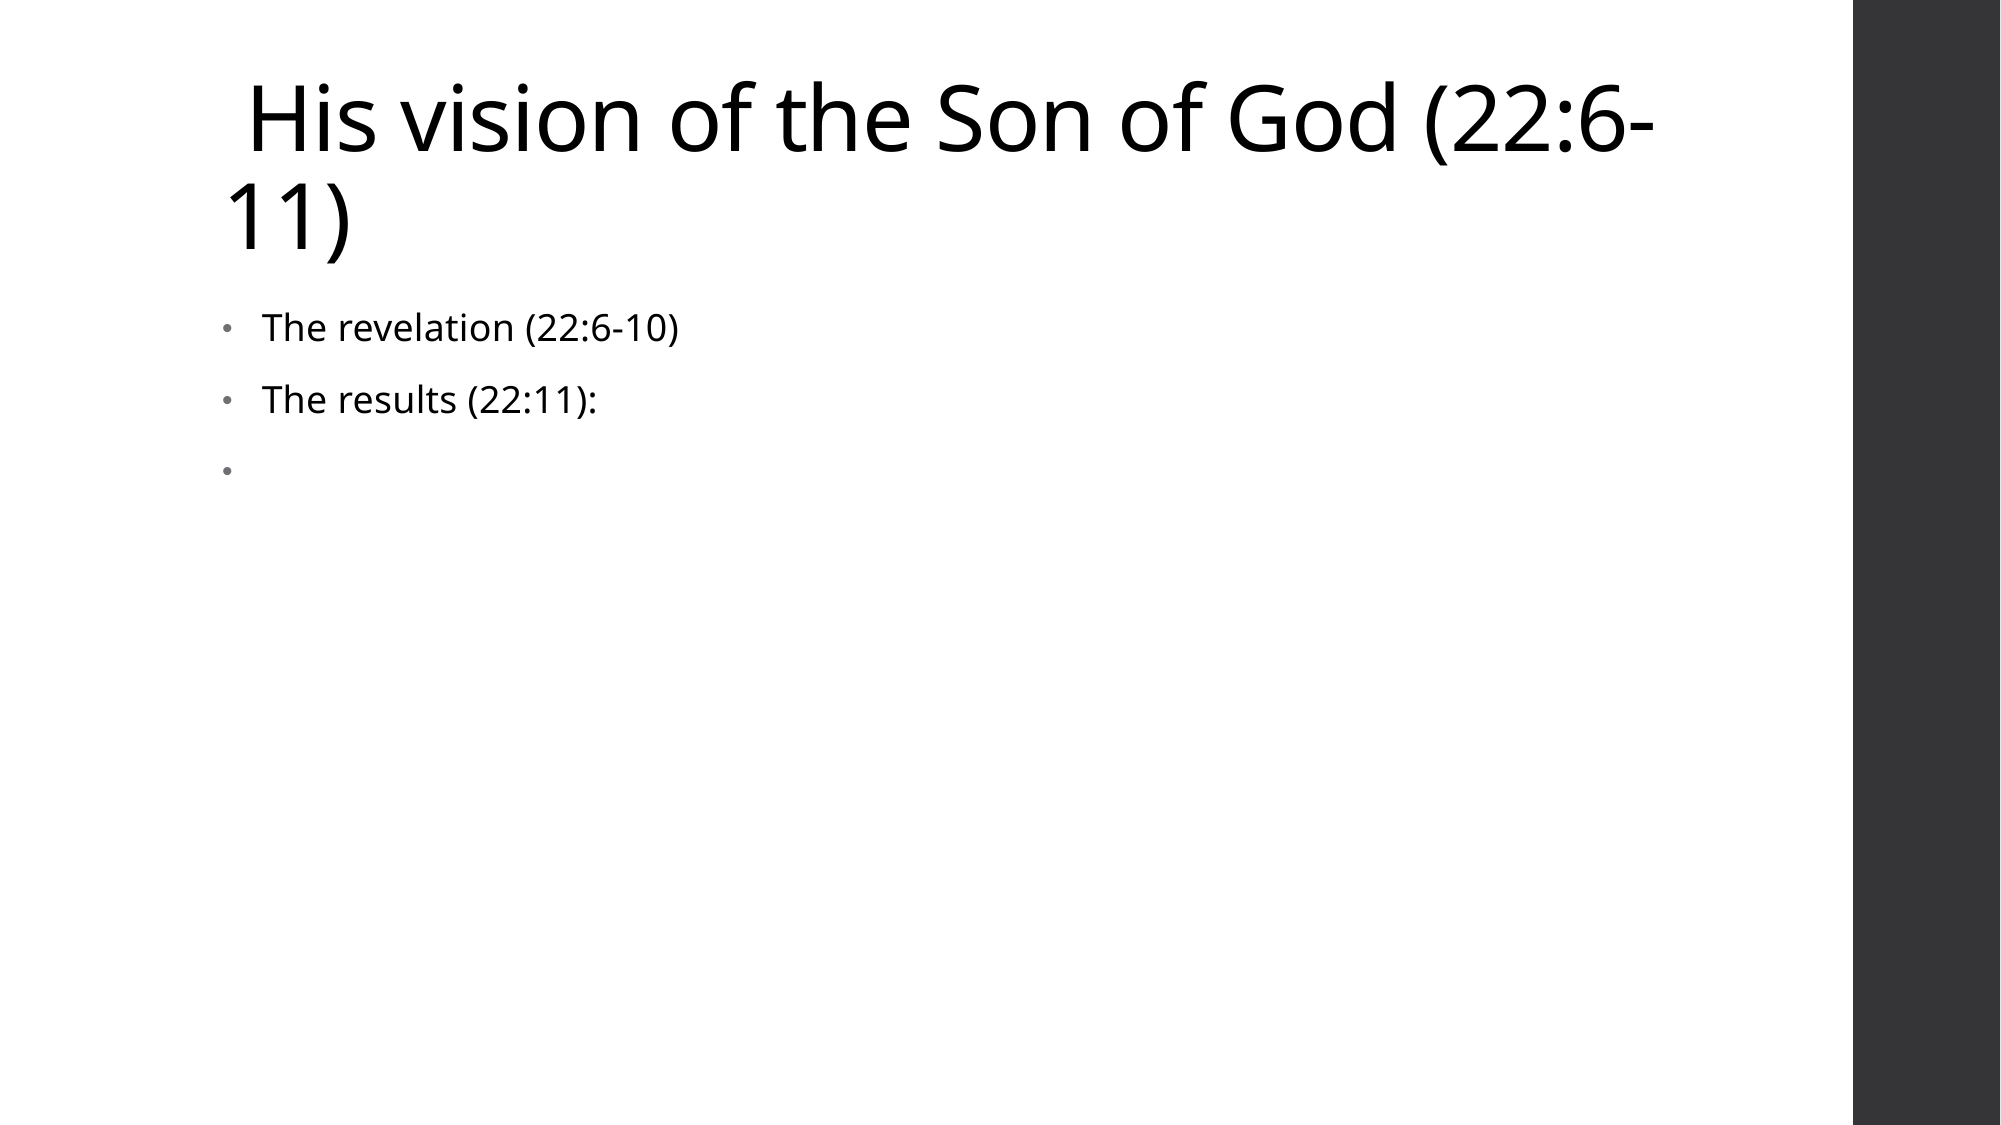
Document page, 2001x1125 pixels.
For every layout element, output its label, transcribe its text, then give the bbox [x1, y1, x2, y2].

title His vision of the Son of God (22:6-11) [206, 60, 1797, 278]
list The revelation (22:6-10) The results (22:11): [206, 299, 1617, 1014]
